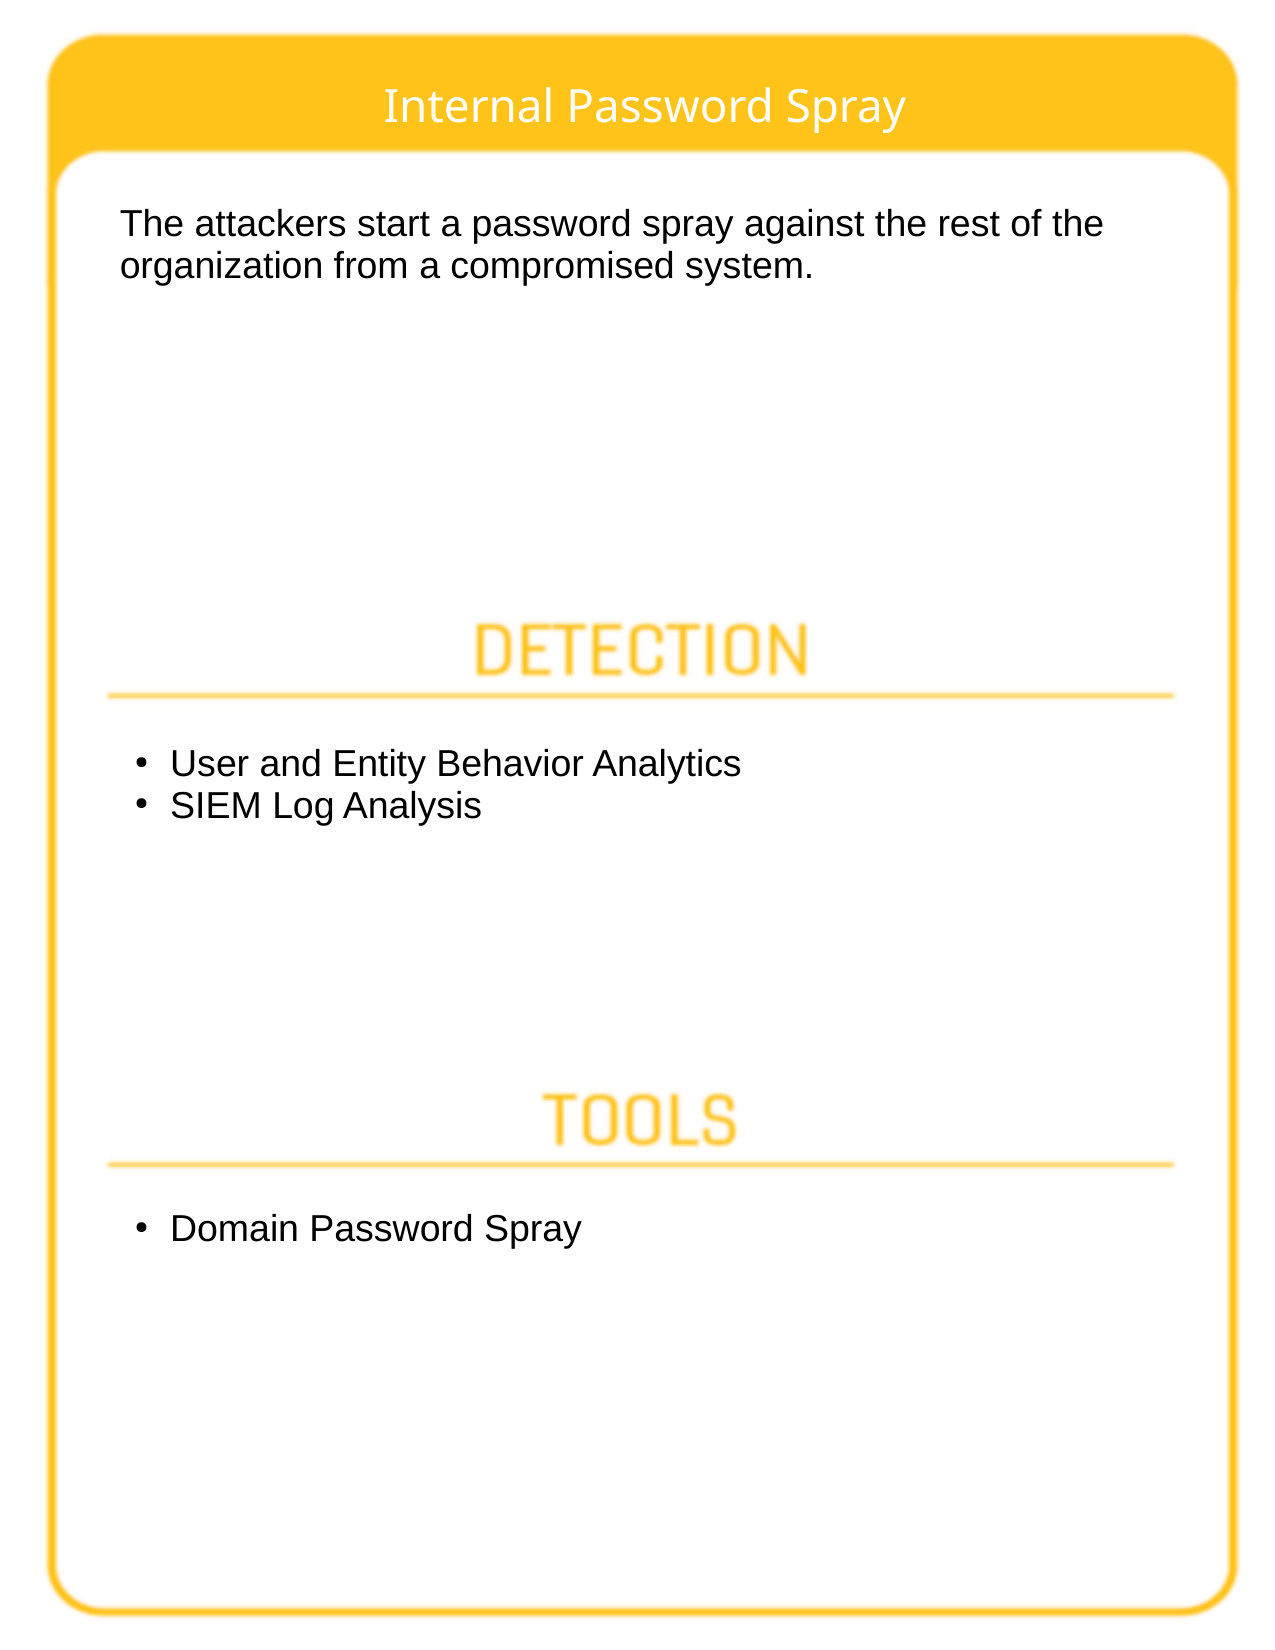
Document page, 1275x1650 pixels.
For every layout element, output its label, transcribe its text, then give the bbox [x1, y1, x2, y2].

text_box The attackers start a password spray against the rest of the organization from a compromised system. [104, 194, 1185, 294]
text_box Domain Password Spray [119, 1199, 1170, 1346]
text_box User and Entity Behavior Analytics SIEM Log Analysis [119, 734, 1155, 839]
text_box Internal Password Spray [89, 54, 1200, 156]
picture [0, 0, 1275, 1650]
